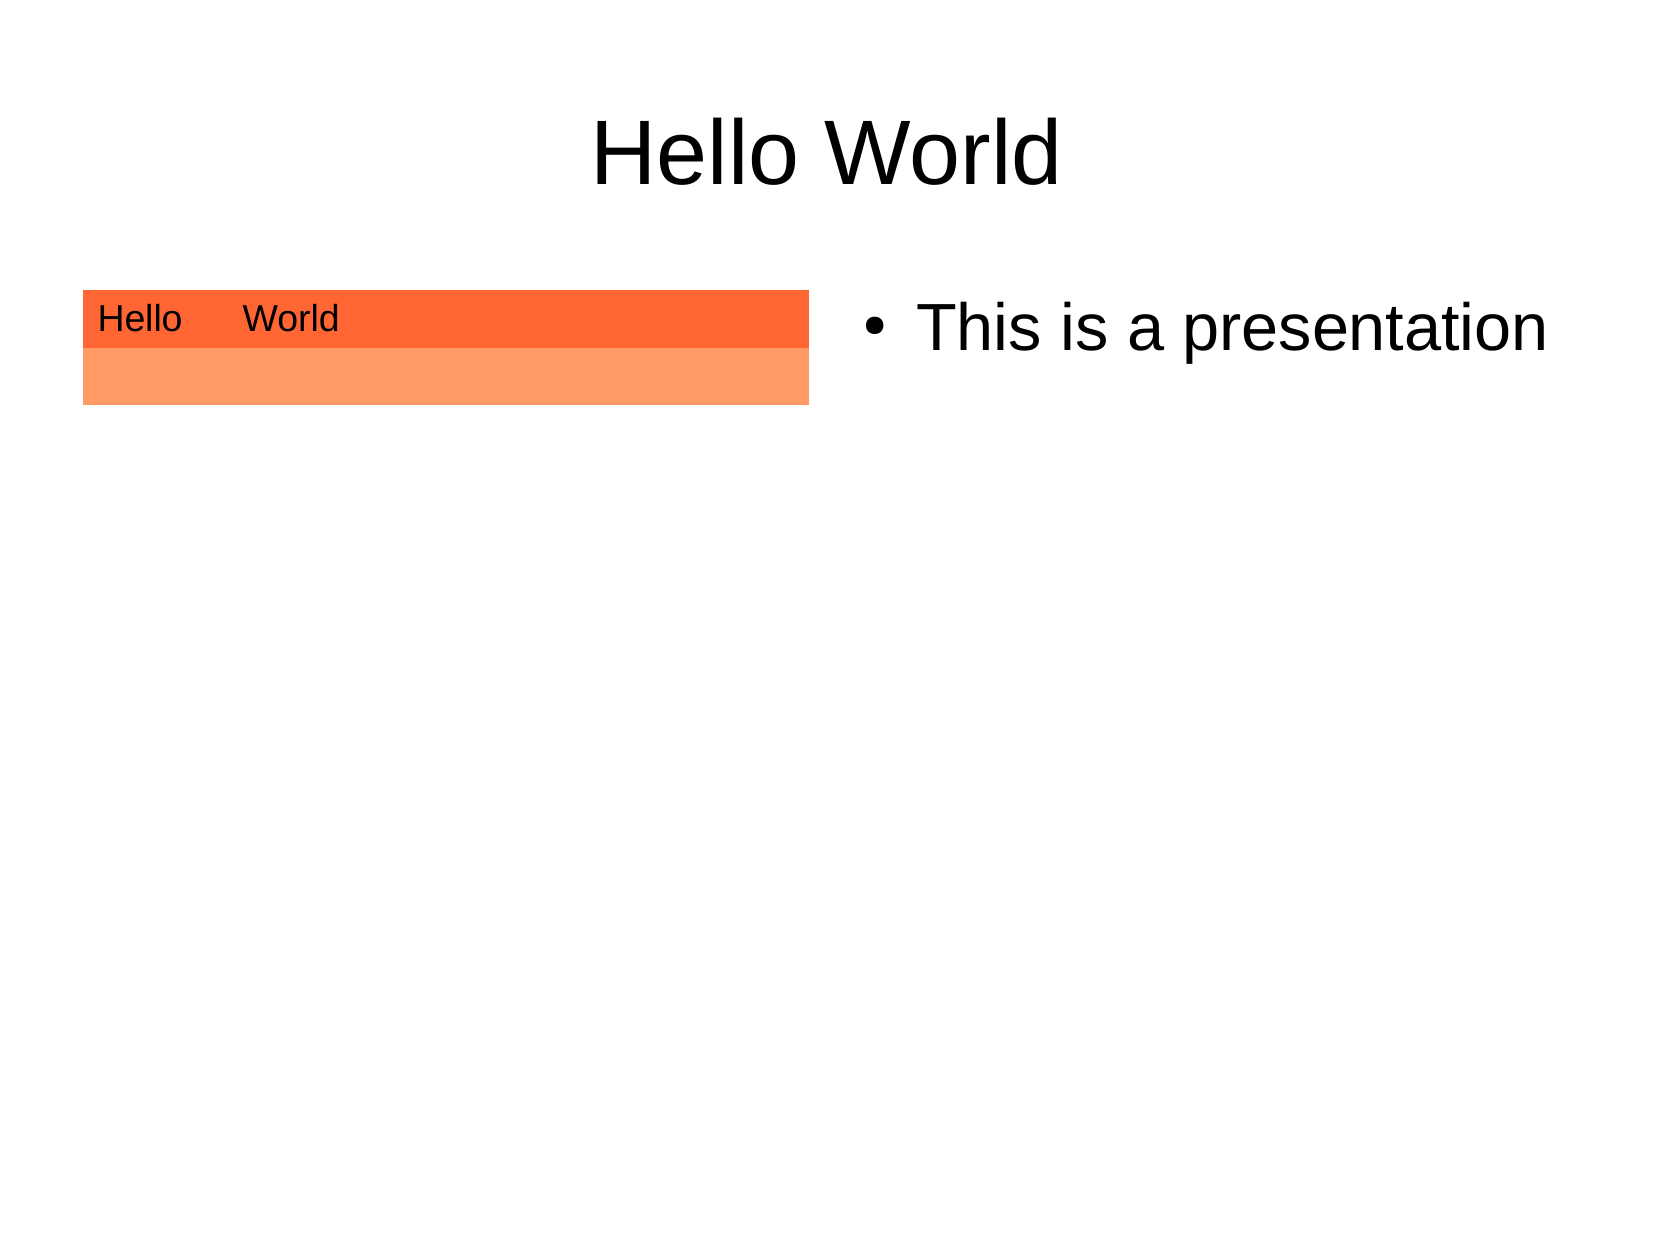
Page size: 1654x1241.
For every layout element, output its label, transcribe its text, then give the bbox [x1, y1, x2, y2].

table_cell [518, 348, 664, 405]
table_header Hello [83, 290, 228, 348]
table_header World [228, 290, 373, 348]
list This is a presentation [845, 290, 1572, 1010]
table_header [664, 290, 809, 348]
table_cell [228, 348, 373, 405]
table_header [373, 290, 518, 348]
table_cell [664, 348, 809, 405]
title Hello World [82, 49, 1571, 257]
table_header [518, 290, 664, 348]
table_cell [373, 348, 518, 405]
table_cell [83, 348, 228, 405]
